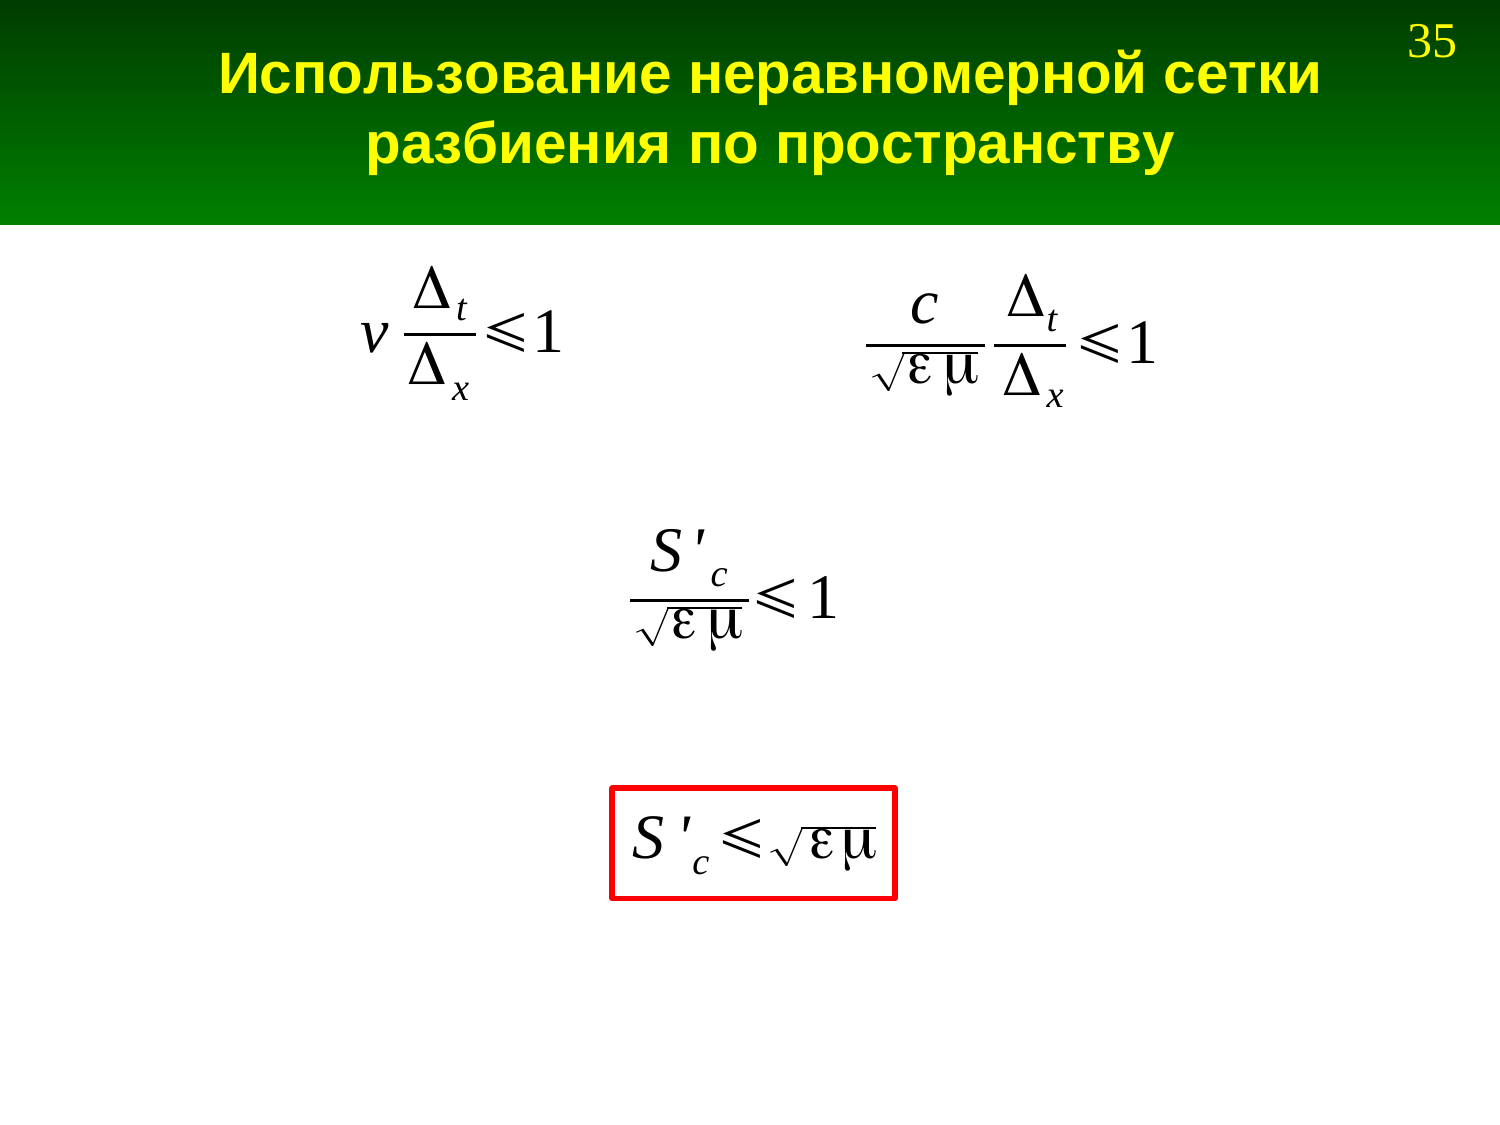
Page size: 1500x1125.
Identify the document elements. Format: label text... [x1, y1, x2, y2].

chart [616, 802, 892, 883]
chart [343, 261, 580, 408]
chart [846, 268, 1173, 417]
chart [610, 515, 853, 657]
title Использование неравномерной сетки разбиения по пространству [100, 7, 1441, 204]
